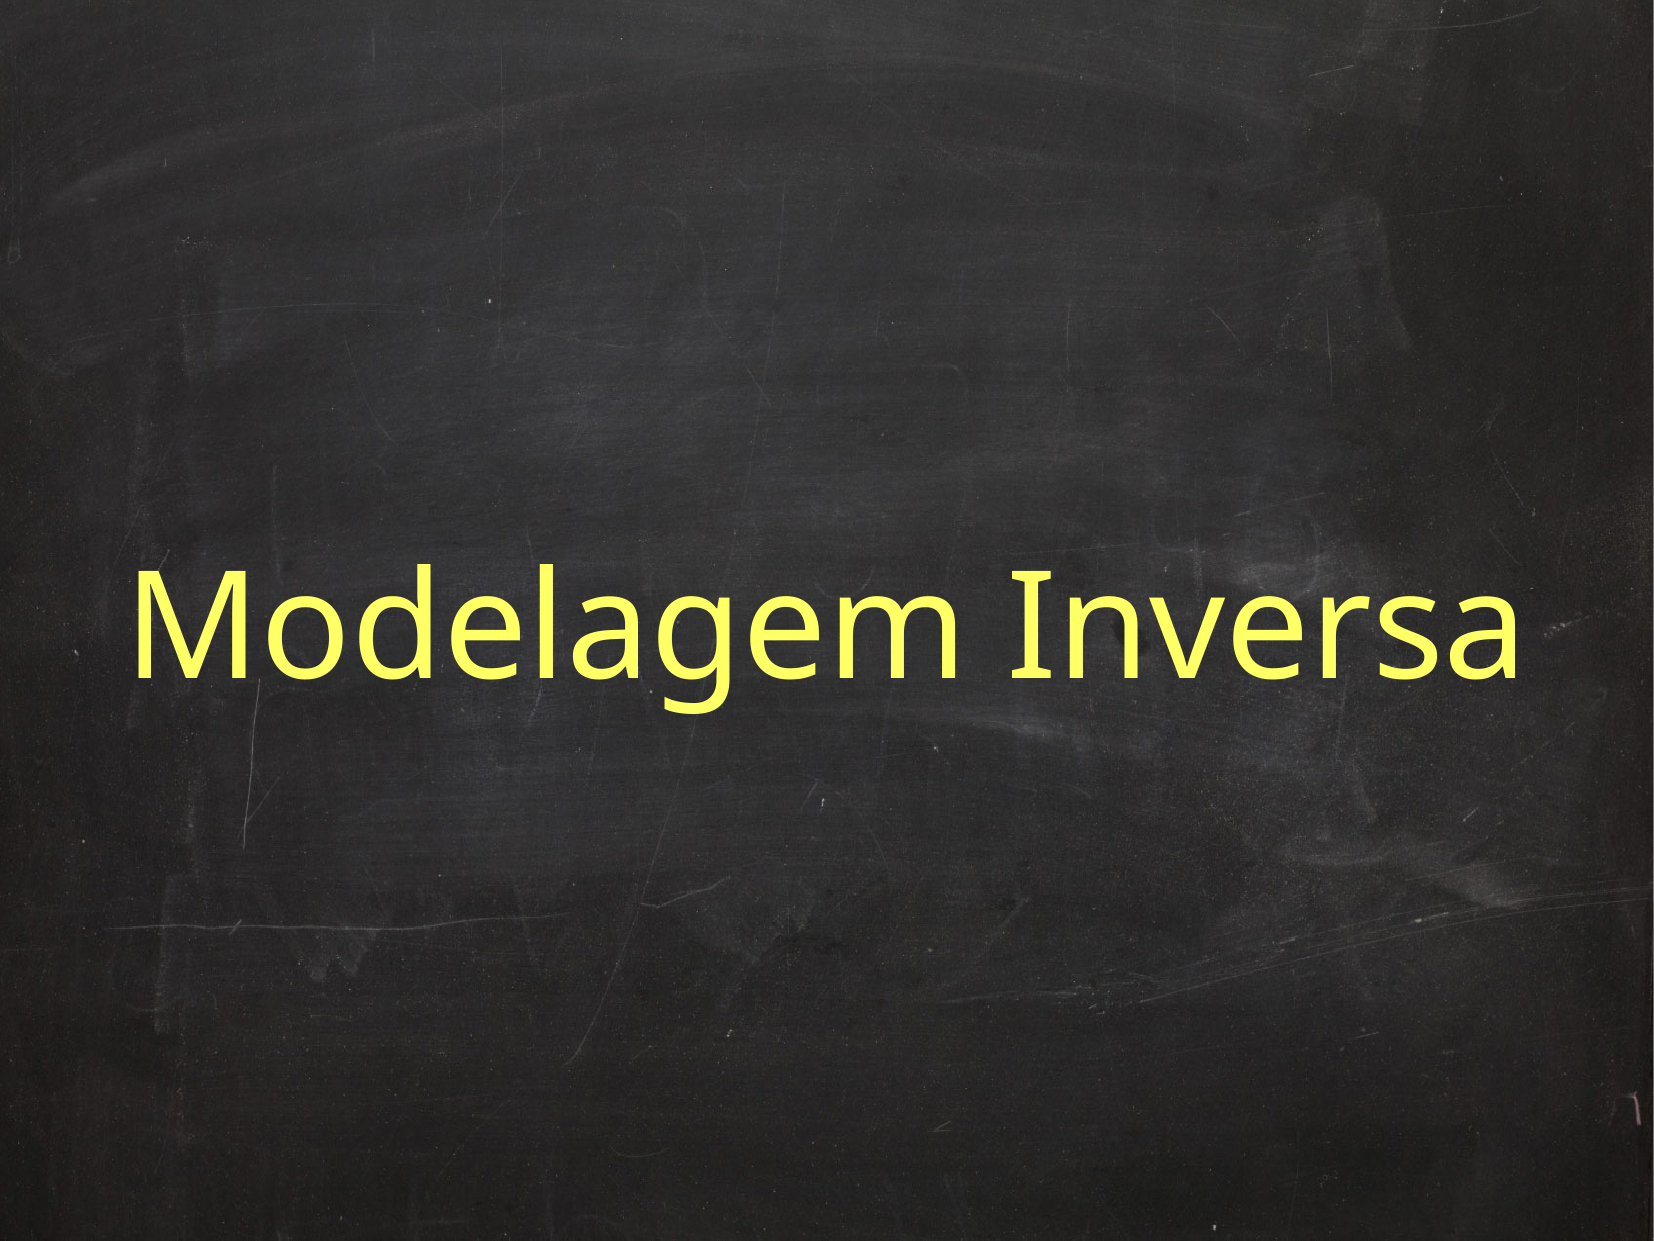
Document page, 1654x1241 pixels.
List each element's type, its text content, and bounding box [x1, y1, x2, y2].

picture [0, 0, 1654, 1241]
title Modelagem Inversa [82, 515, 1571, 725]
